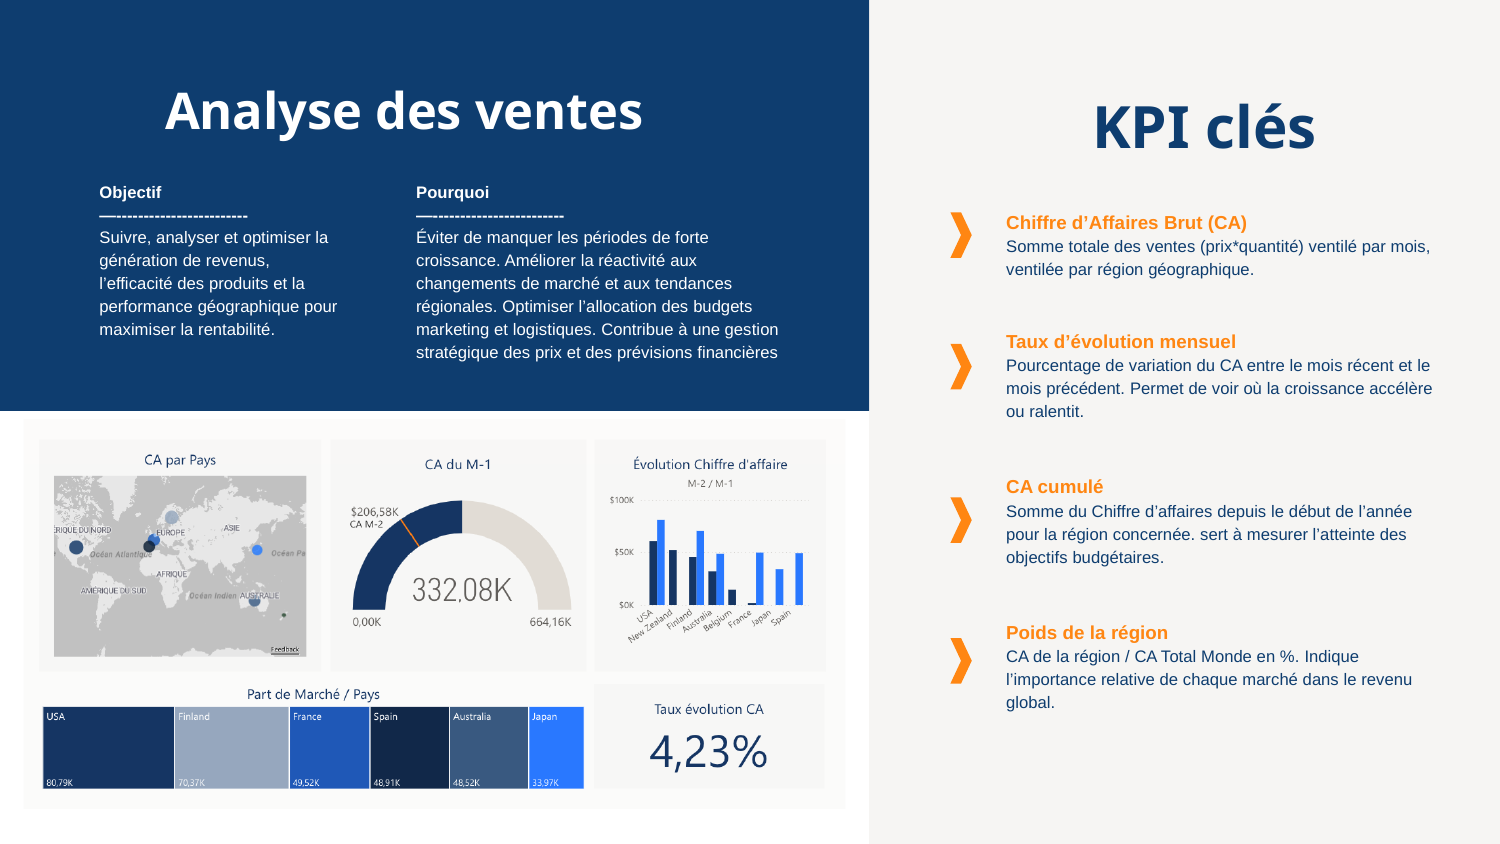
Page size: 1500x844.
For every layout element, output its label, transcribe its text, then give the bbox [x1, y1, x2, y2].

list Pourquoi —------------------------ Éviter de manquer les périodes de forte croissance. Améliorer la réactivité aux changements de marché et aux tendances régionales. Optimiser l’allocation des budgets marketing et logistiques. Contribue à une gestion stratégique des prix et des prévisions financières [401, 163, 804, 352]
picture [23, 419, 846, 809]
title KPI clés [1018, 75, 1391, 178]
text_box [0, 0, 1500, 844]
list Objectif —------------------------ Suivre, analyser et optimiser la génération de revenus, l’efficacité des produits et la performance géographique pour maximiser la rentabilité. [84, 163, 358, 321]
list Chiffre d’Affaires Brut (CA) Somme totale des ventes (prix*quantité) ventilé par mois, ventilée par région géographique. Taux d’évolution mensuel Pourcentage de variation du CA entre le mois récent et le mois précédent. Permet de voir où la croissance accélère ou ralentit. CA cumulé Somme du Chiffre d’affaires depuis le début de l’année pour la région concernée. sert à mesurer l’atteinte des objectifs budgétaires. Poids de la région CA de la région / CA Total Monde en %. Indique l’importance relative de chaque marché dans le revenu global. [991, 192, 1460, 767]
title Analyse des ventes [117, 60, 692, 213]
